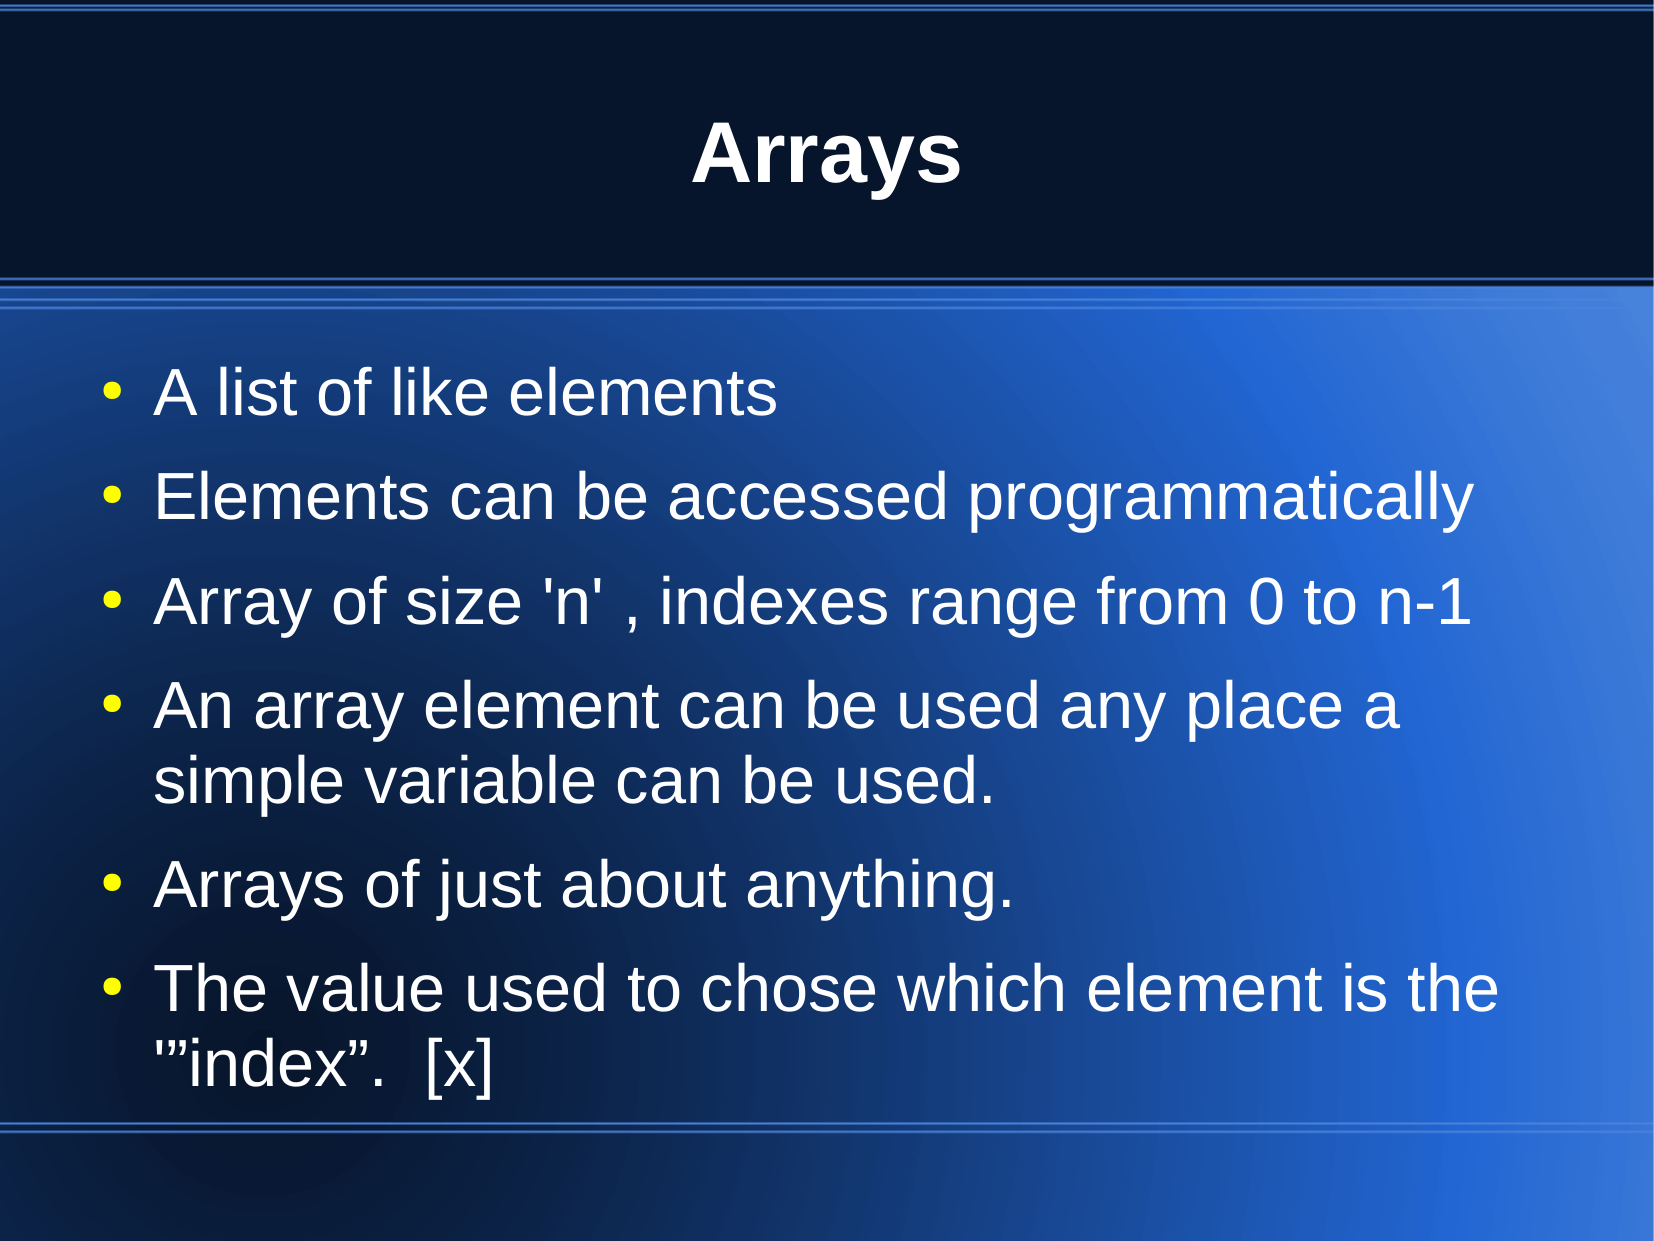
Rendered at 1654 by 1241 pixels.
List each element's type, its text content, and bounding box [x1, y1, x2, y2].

picture [0, 0, 1654, 1241]
title Arrays [82, 49, 1571, 257]
list A list of like elements Elements can be accessed programmatically Array of size 'n' , indexes range from 0 to n-1 An array element can be used any place a simple variable can be used. Arrays of just about anything. The value used to chose which element is the '”index”. [x] [82, 355, 1571, 1101]
